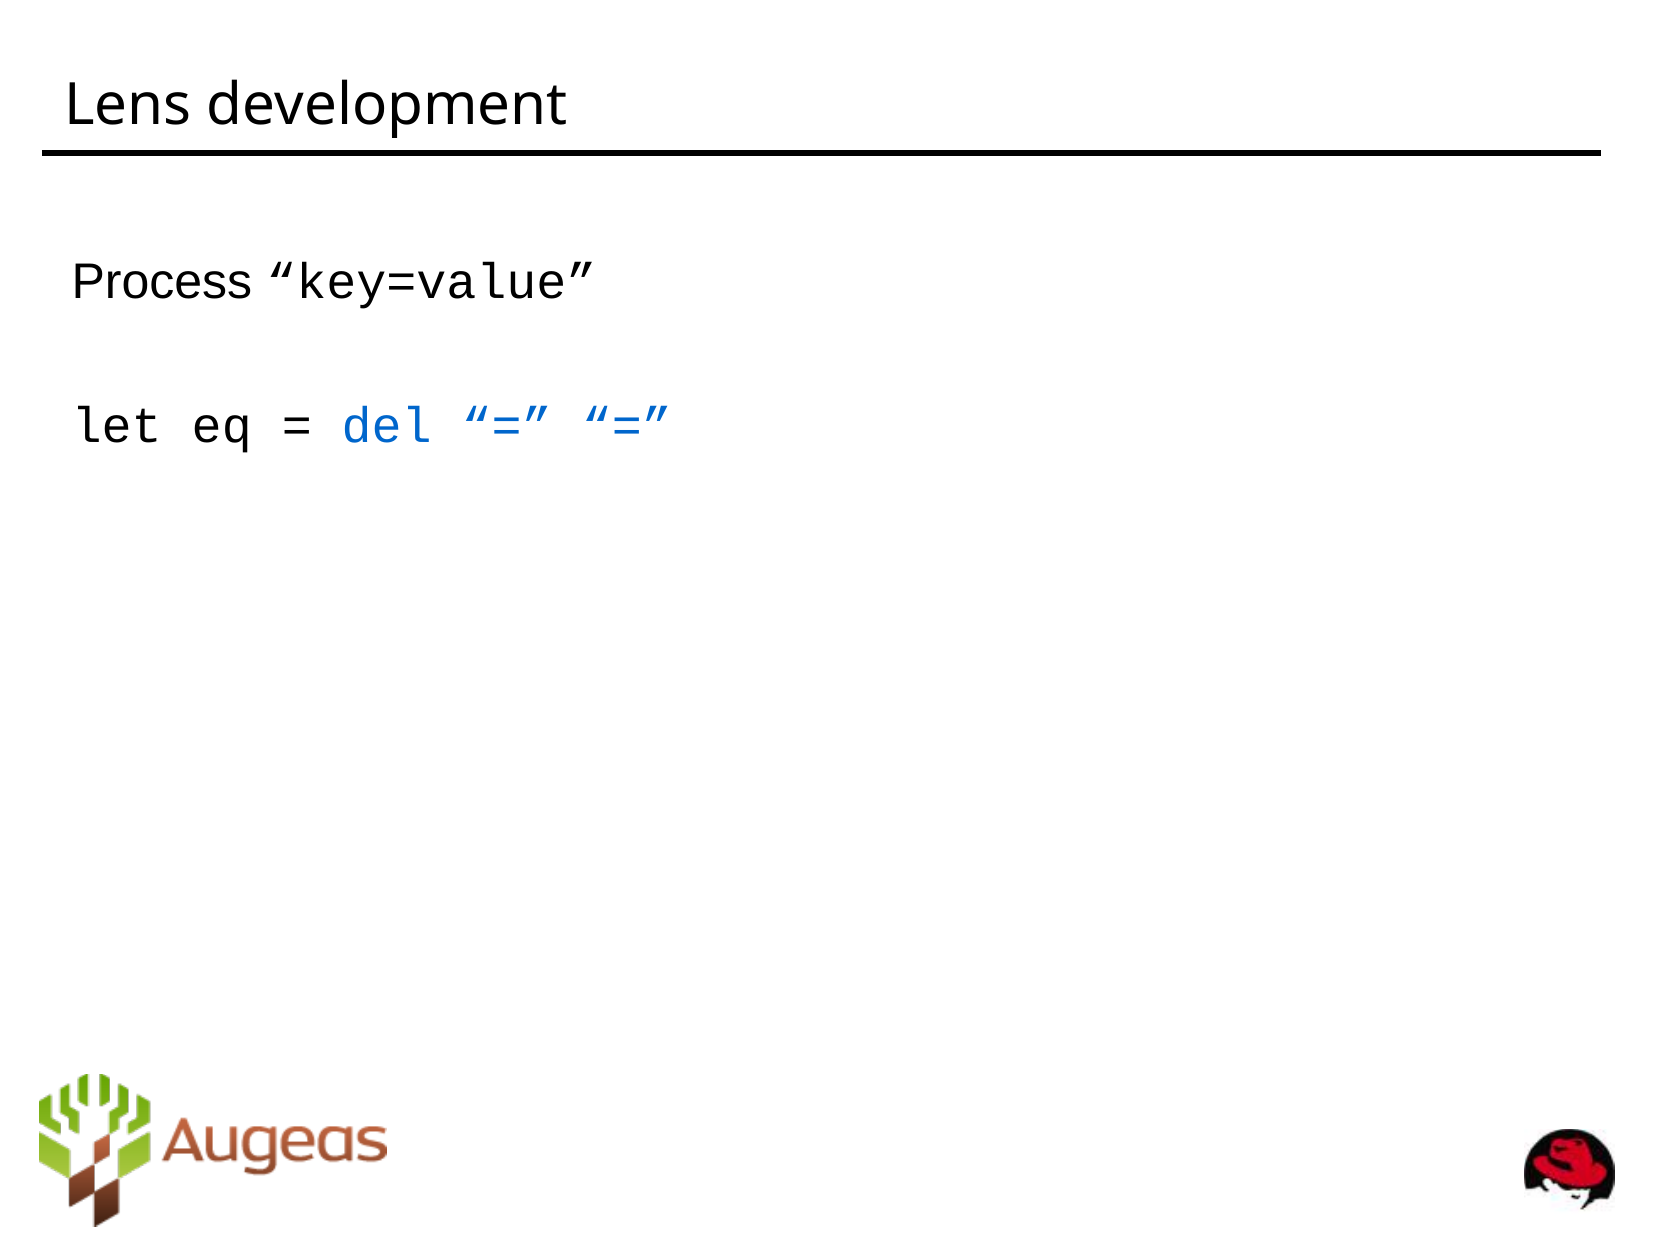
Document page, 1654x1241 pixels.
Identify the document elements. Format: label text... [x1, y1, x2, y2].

title Lens development [64, 42, 1496, 161]
picture [1524, 1129, 1615, 1220]
picture [39, 1074, 387, 1227]
list Process “key=value” let eq = del “=” “=” [71, 180, 1495, 1089]
